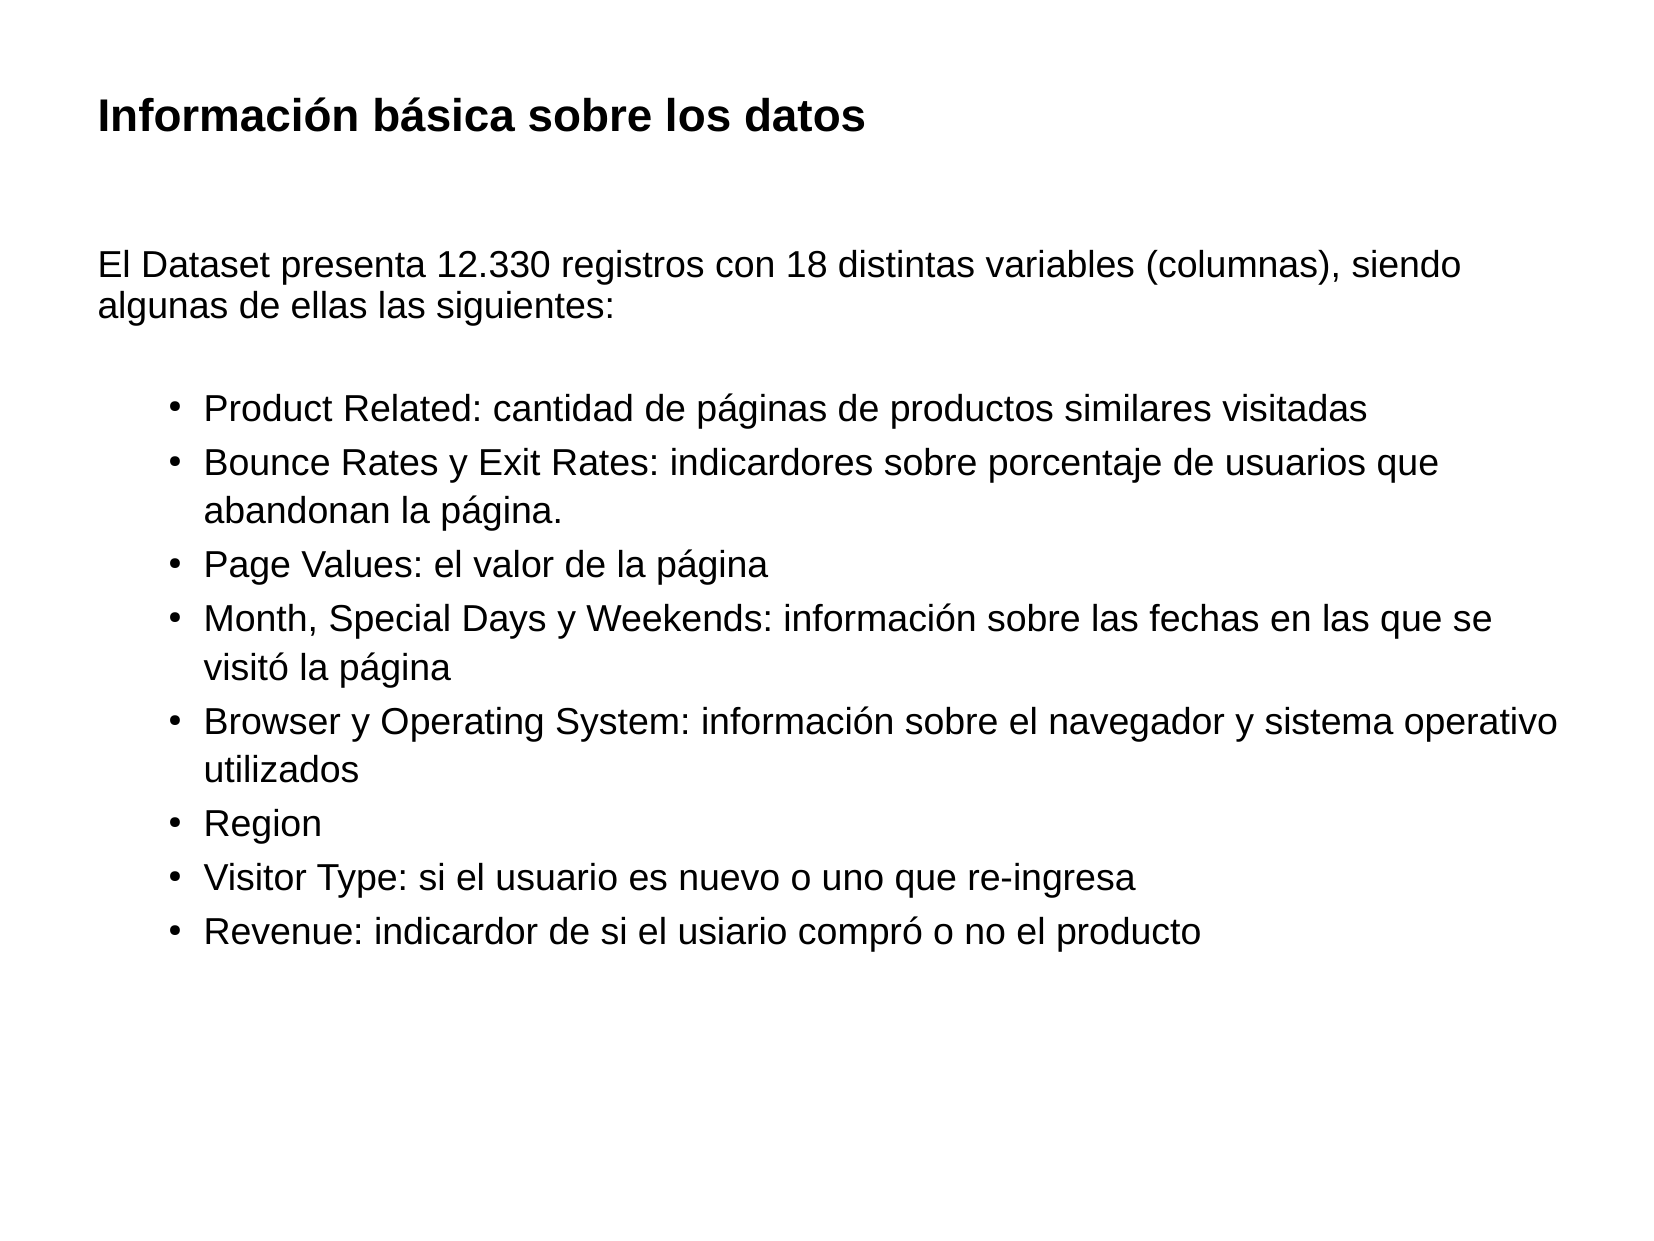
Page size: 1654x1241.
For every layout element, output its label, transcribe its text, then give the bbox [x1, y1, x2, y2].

text_box Información básica sobre los datos El Dataset presenta 12.330 registros con 18 distintas variables (columnas), siendo algunas de ellas las siguientes: Product Related: cantidad de páginas de productos similares visitadas Bounce Rates y Exit Rates: indicardores sobre porcentaje de usuarios que abandonan la página. Page Values: el valor de la página Month, Special Days y Weekends: información sobre las fechas en las que se visitó la página Browser y Operating System: información sobre el navegador y sistema operativo utilizados Region Visitor Type: si el usuario es nuevo o uno que re-ingresa Revenue: indicardor de si el usiario compró o no el producto [82, 82, 1595, 961]
